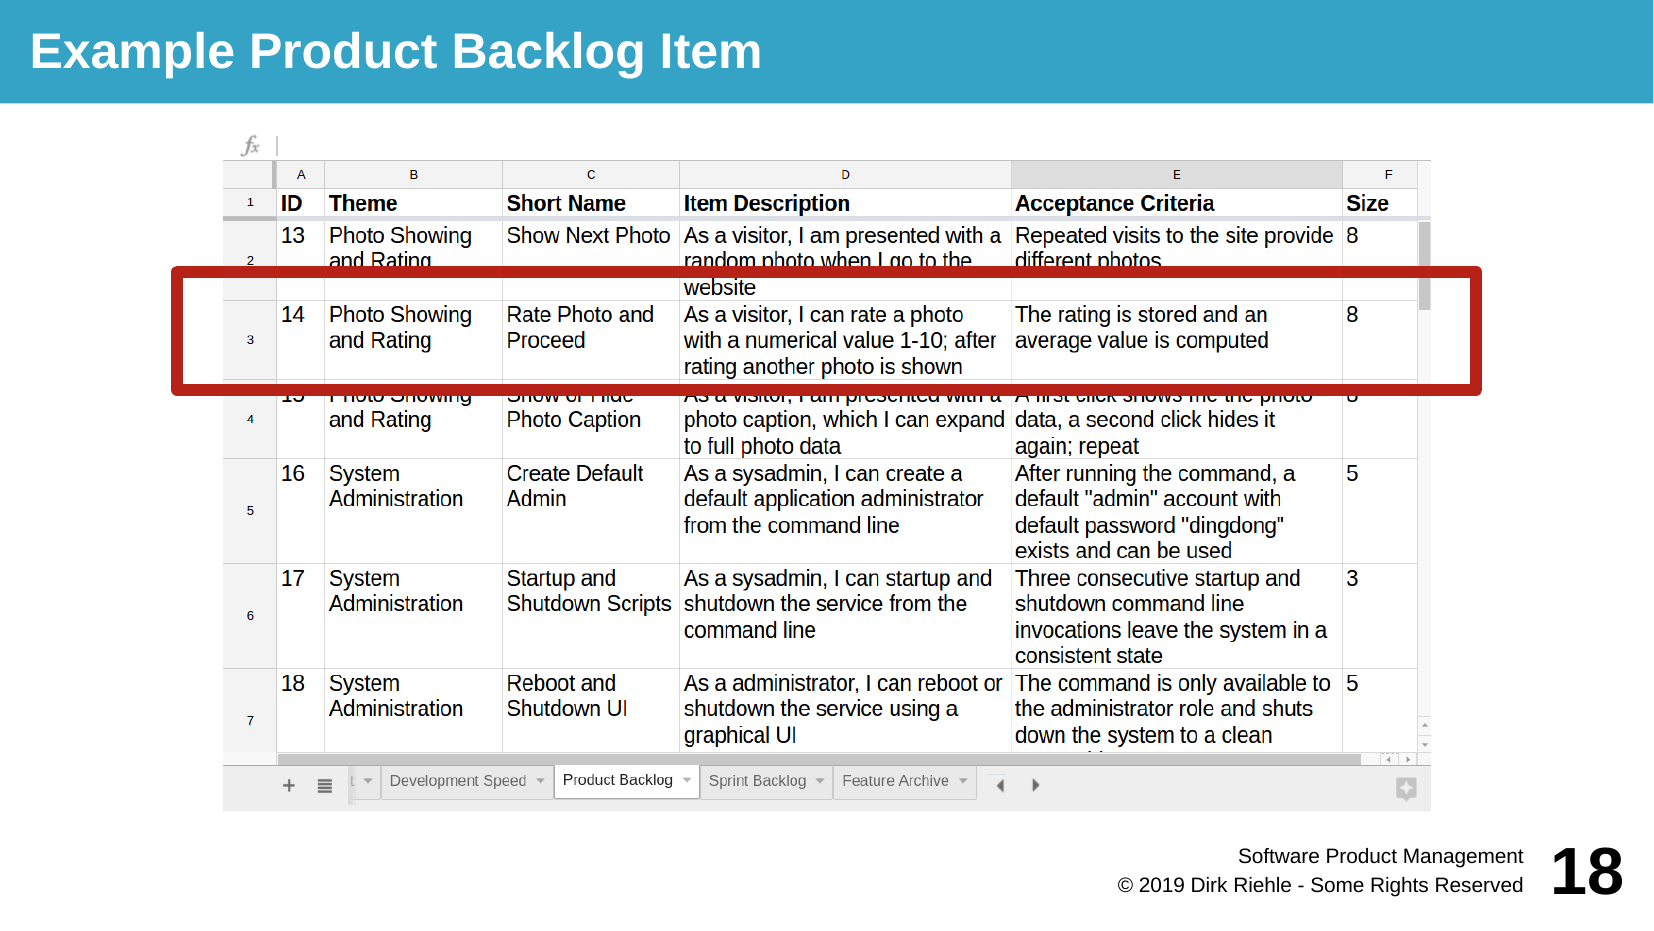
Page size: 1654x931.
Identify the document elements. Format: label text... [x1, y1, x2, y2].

picture [236, 132, 1418, 266]
picture [236, 396, 1418, 812]
title Example Product Backlog Item [0, 0, 1654, 104]
picture [236, 278, 1418, 384]
